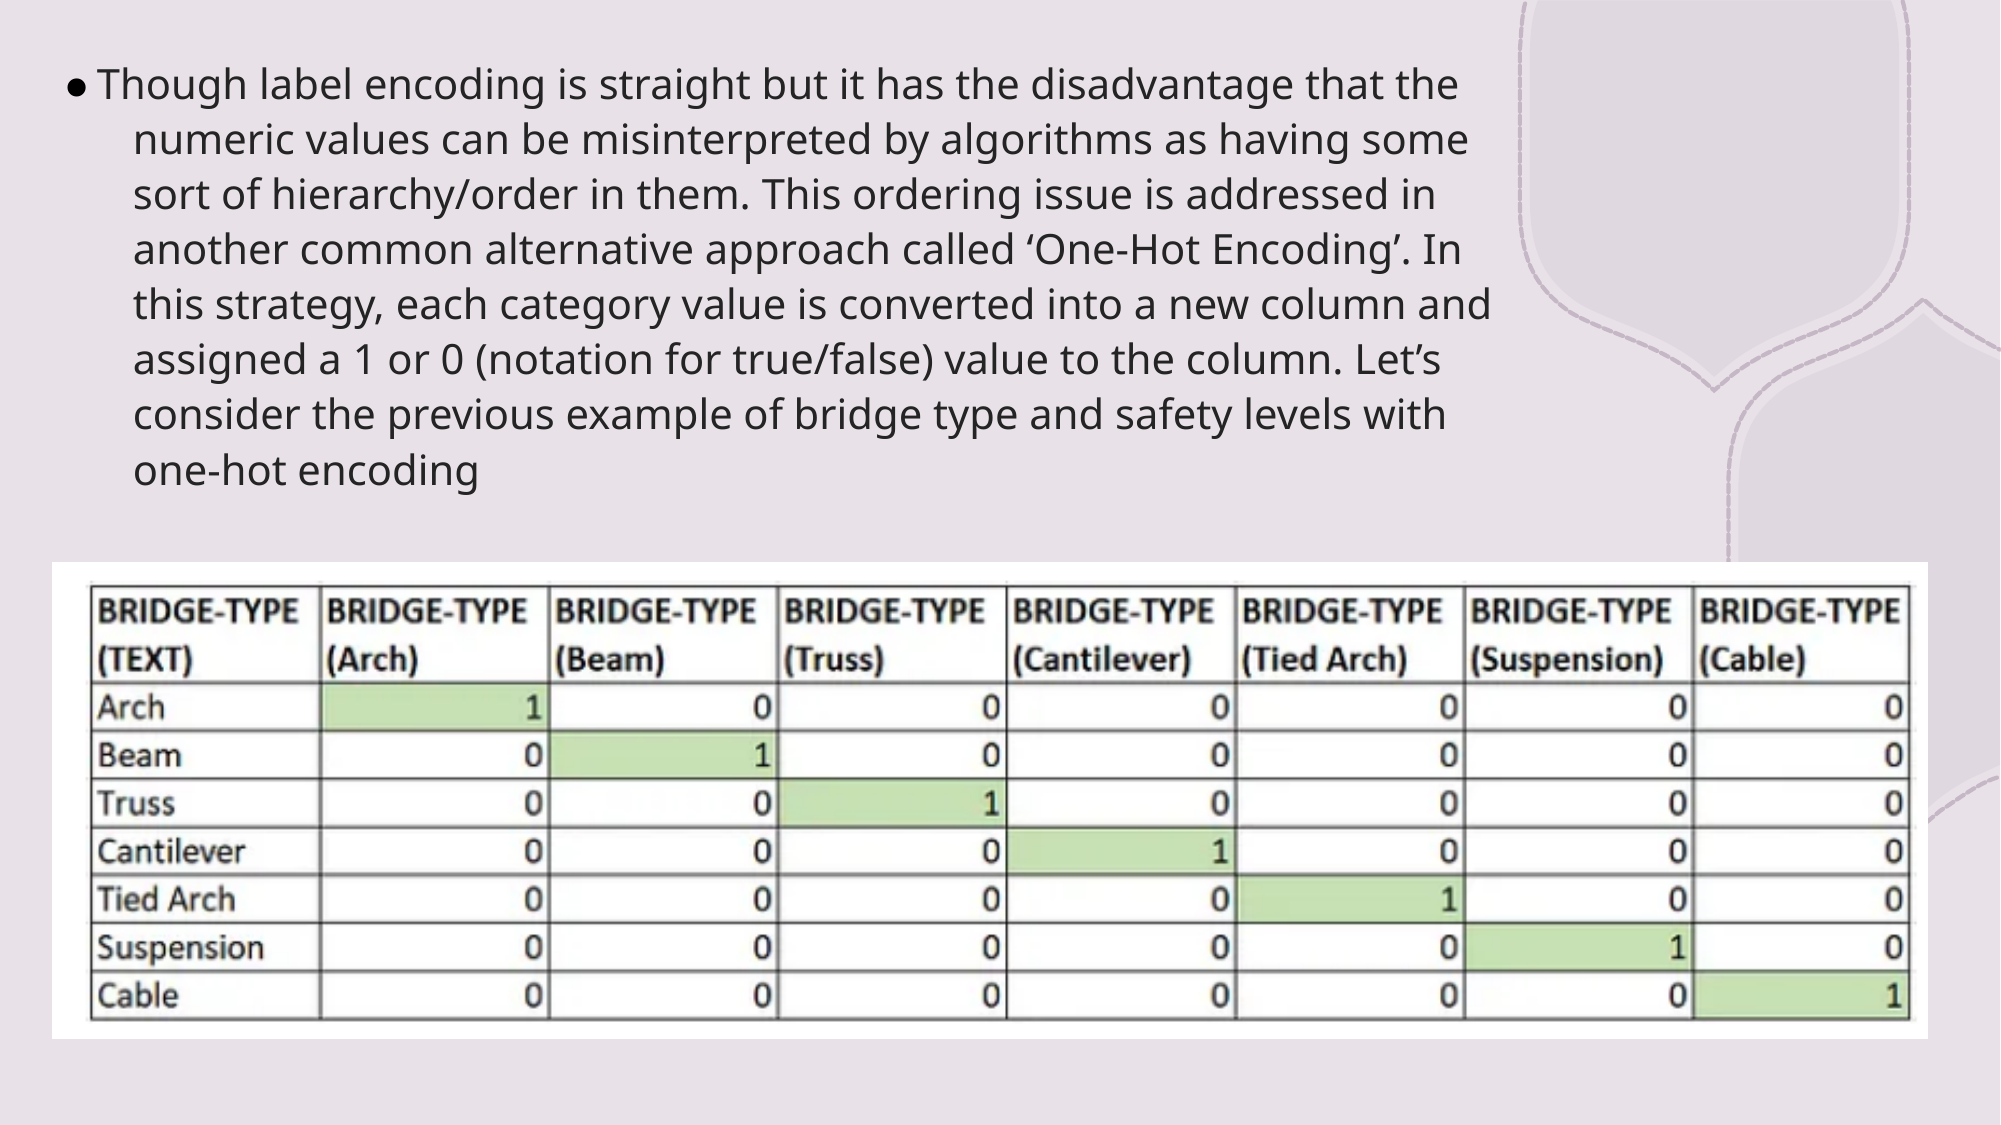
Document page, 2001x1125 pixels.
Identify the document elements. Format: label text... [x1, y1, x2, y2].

picture [52, 562, 1928, 1039]
list Though label encoding is straight but it has the disadvantage that the numeric values can be misinterpreted by algorithms as having some sort of hierarchy/order in them. This ordering issue is addressed in another common alternative approach called ‘One-Hot Encoding’. In this strategy, each category value is converted into a new column and assigned a 1 or 0 (notation for true/false) value to the column. Let’s consider the previous example of bridge type and safety levels with one-hot encoding [42, 45, 1532, 645]
